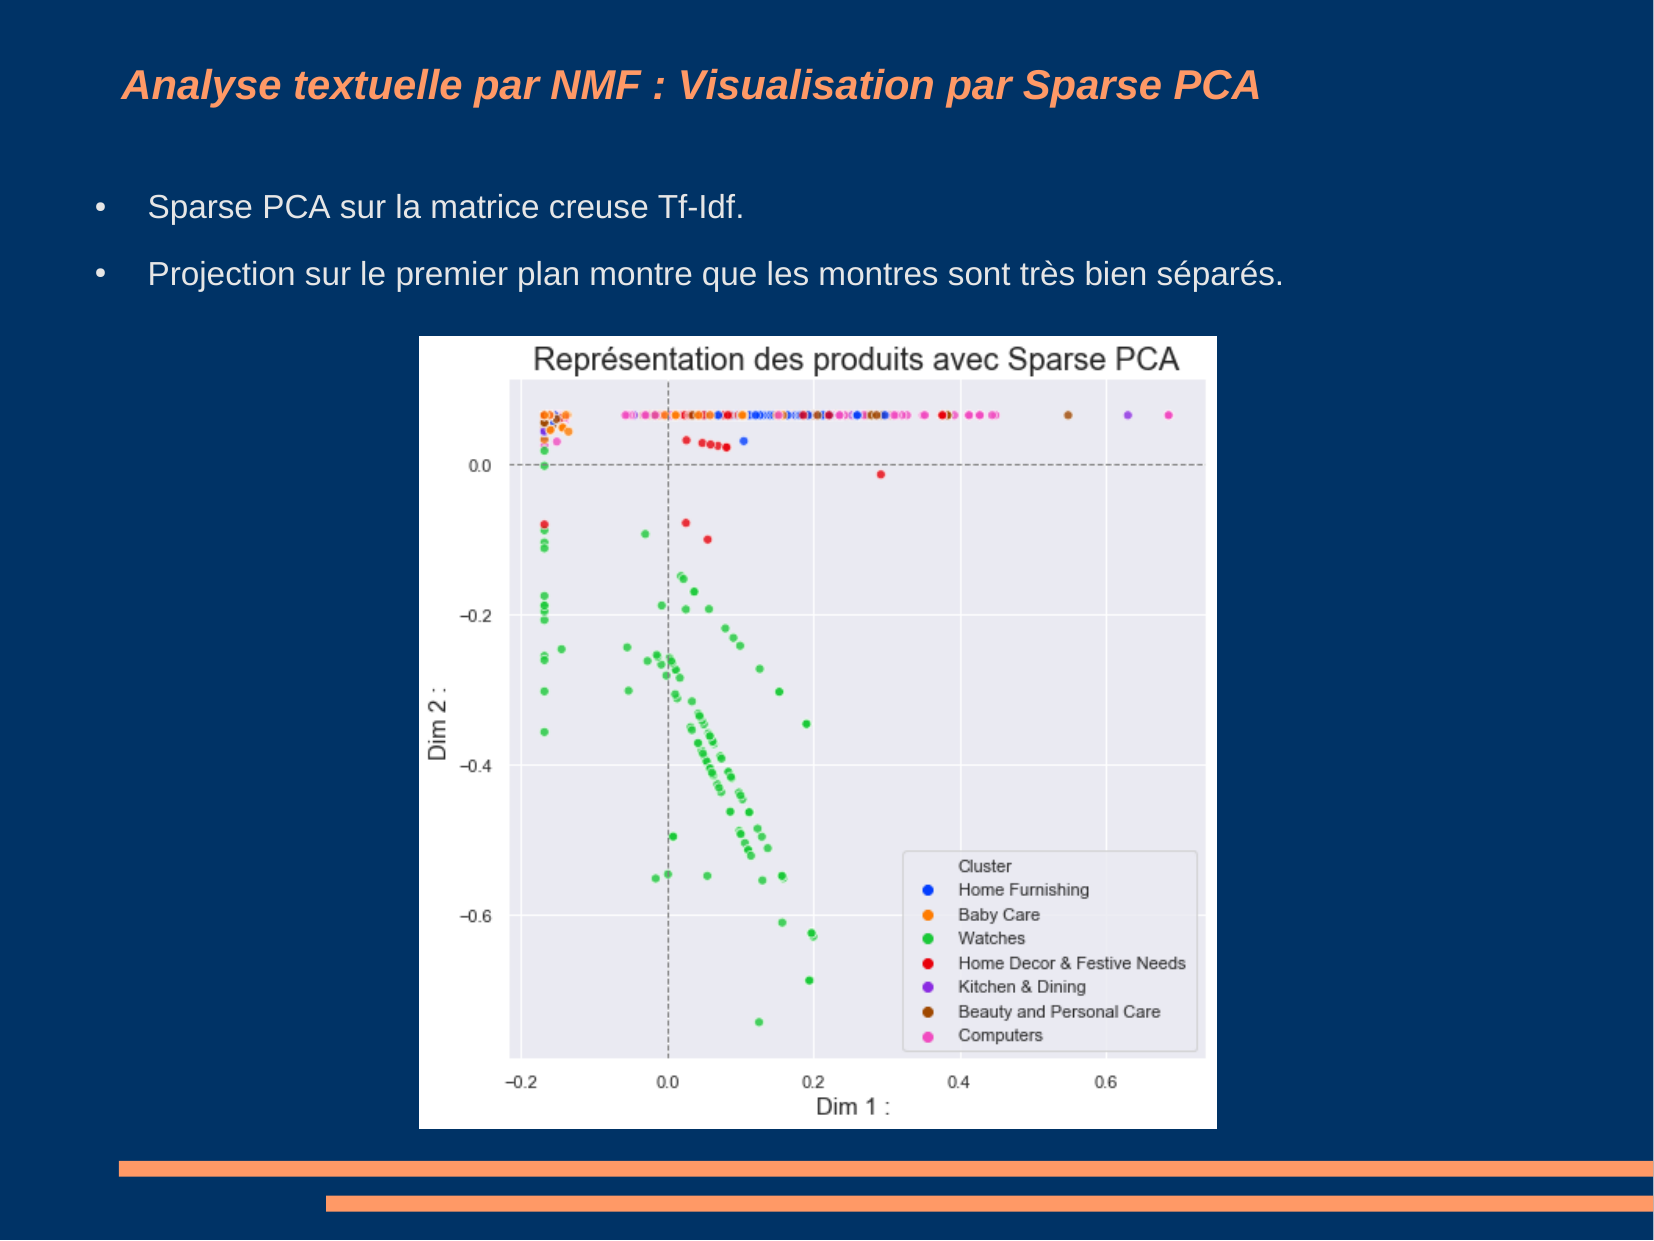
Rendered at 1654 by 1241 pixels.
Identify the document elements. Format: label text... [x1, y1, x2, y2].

picture [419, 336, 1217, 1129]
title Analyse textuelle par NMF : Visualisation par Sparse PCA [121, 10, 1534, 160]
list Sparse PCA sur la matrice creuse Tf-Idf. Projection sur le premier plan montre que les montres sont très bien séparés. [76, 188, 1516, 367]
